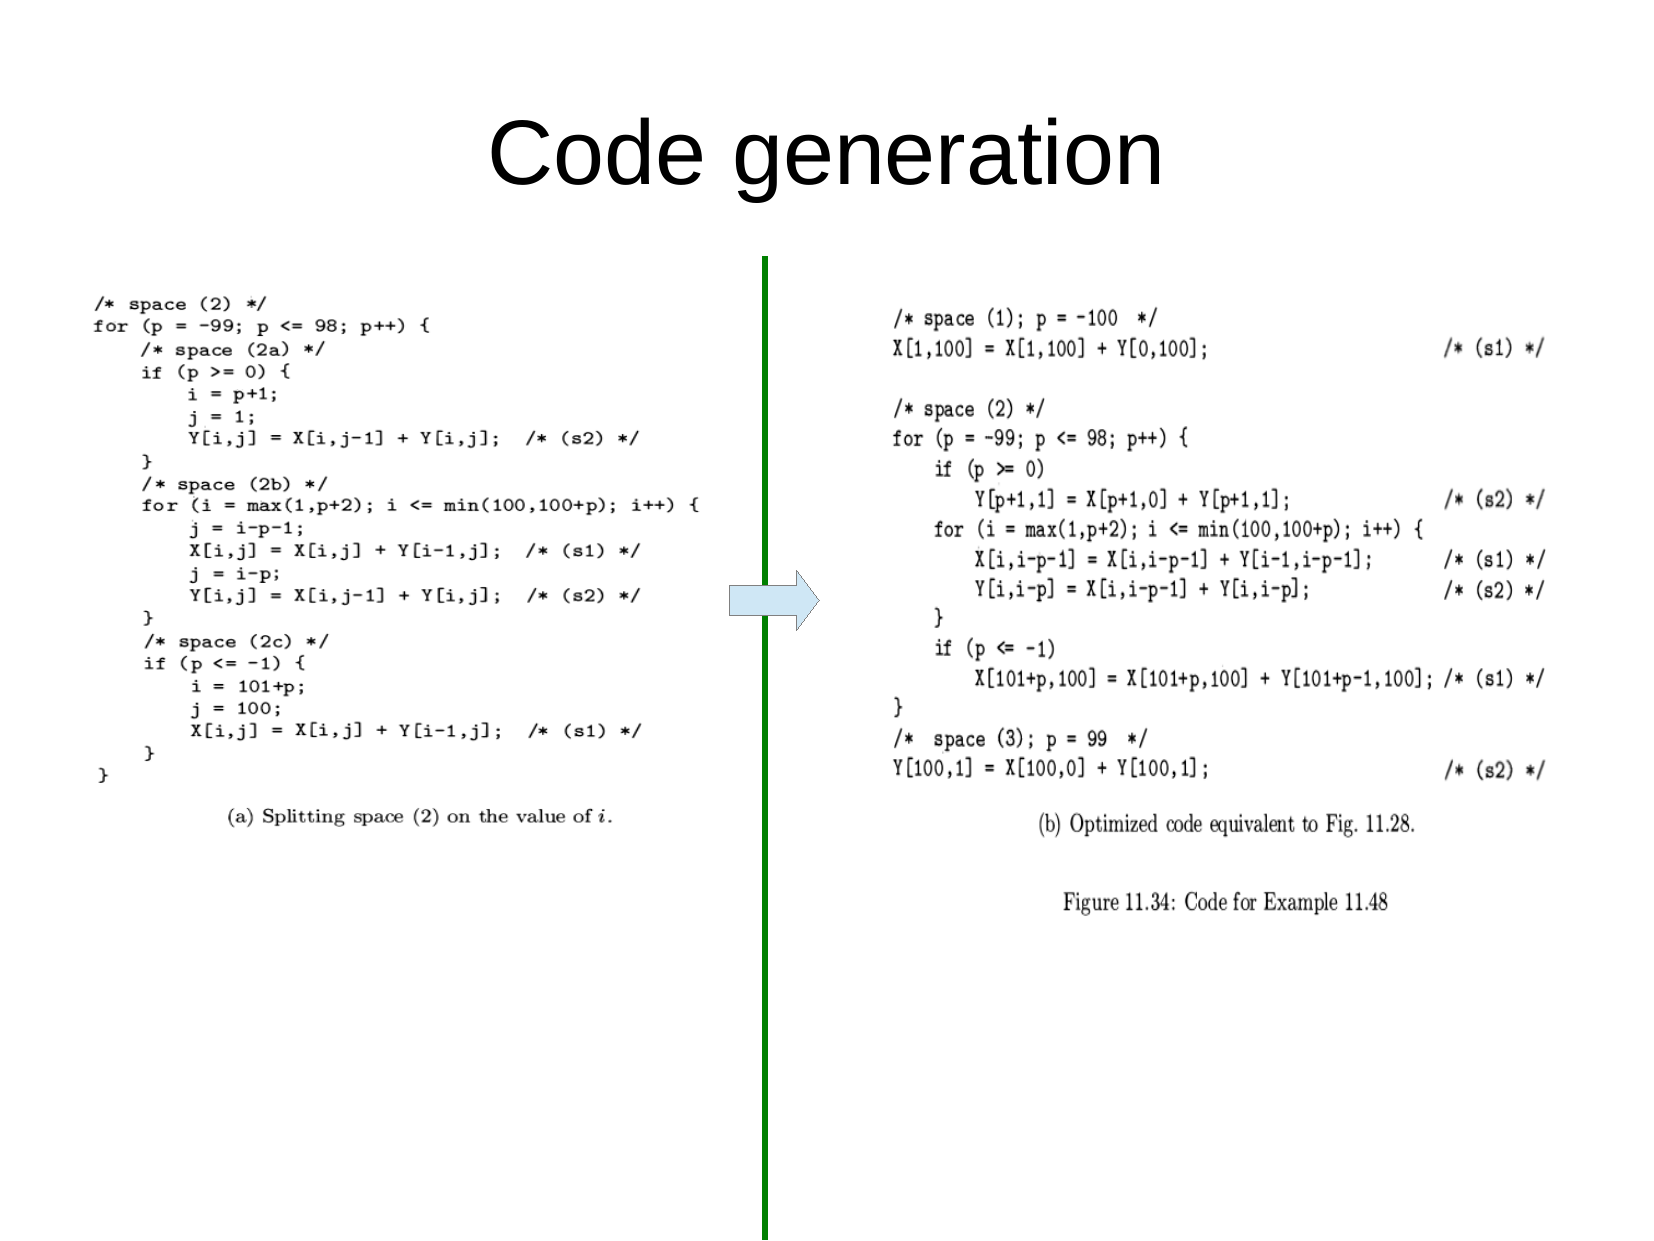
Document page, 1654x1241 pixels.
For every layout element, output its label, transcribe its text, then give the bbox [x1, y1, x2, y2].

picture [870, 284, 1559, 930]
picture [75, 284, 723, 834]
title Code generation [82, 49, 1571, 257]
text_box [729, 570, 820, 631]
